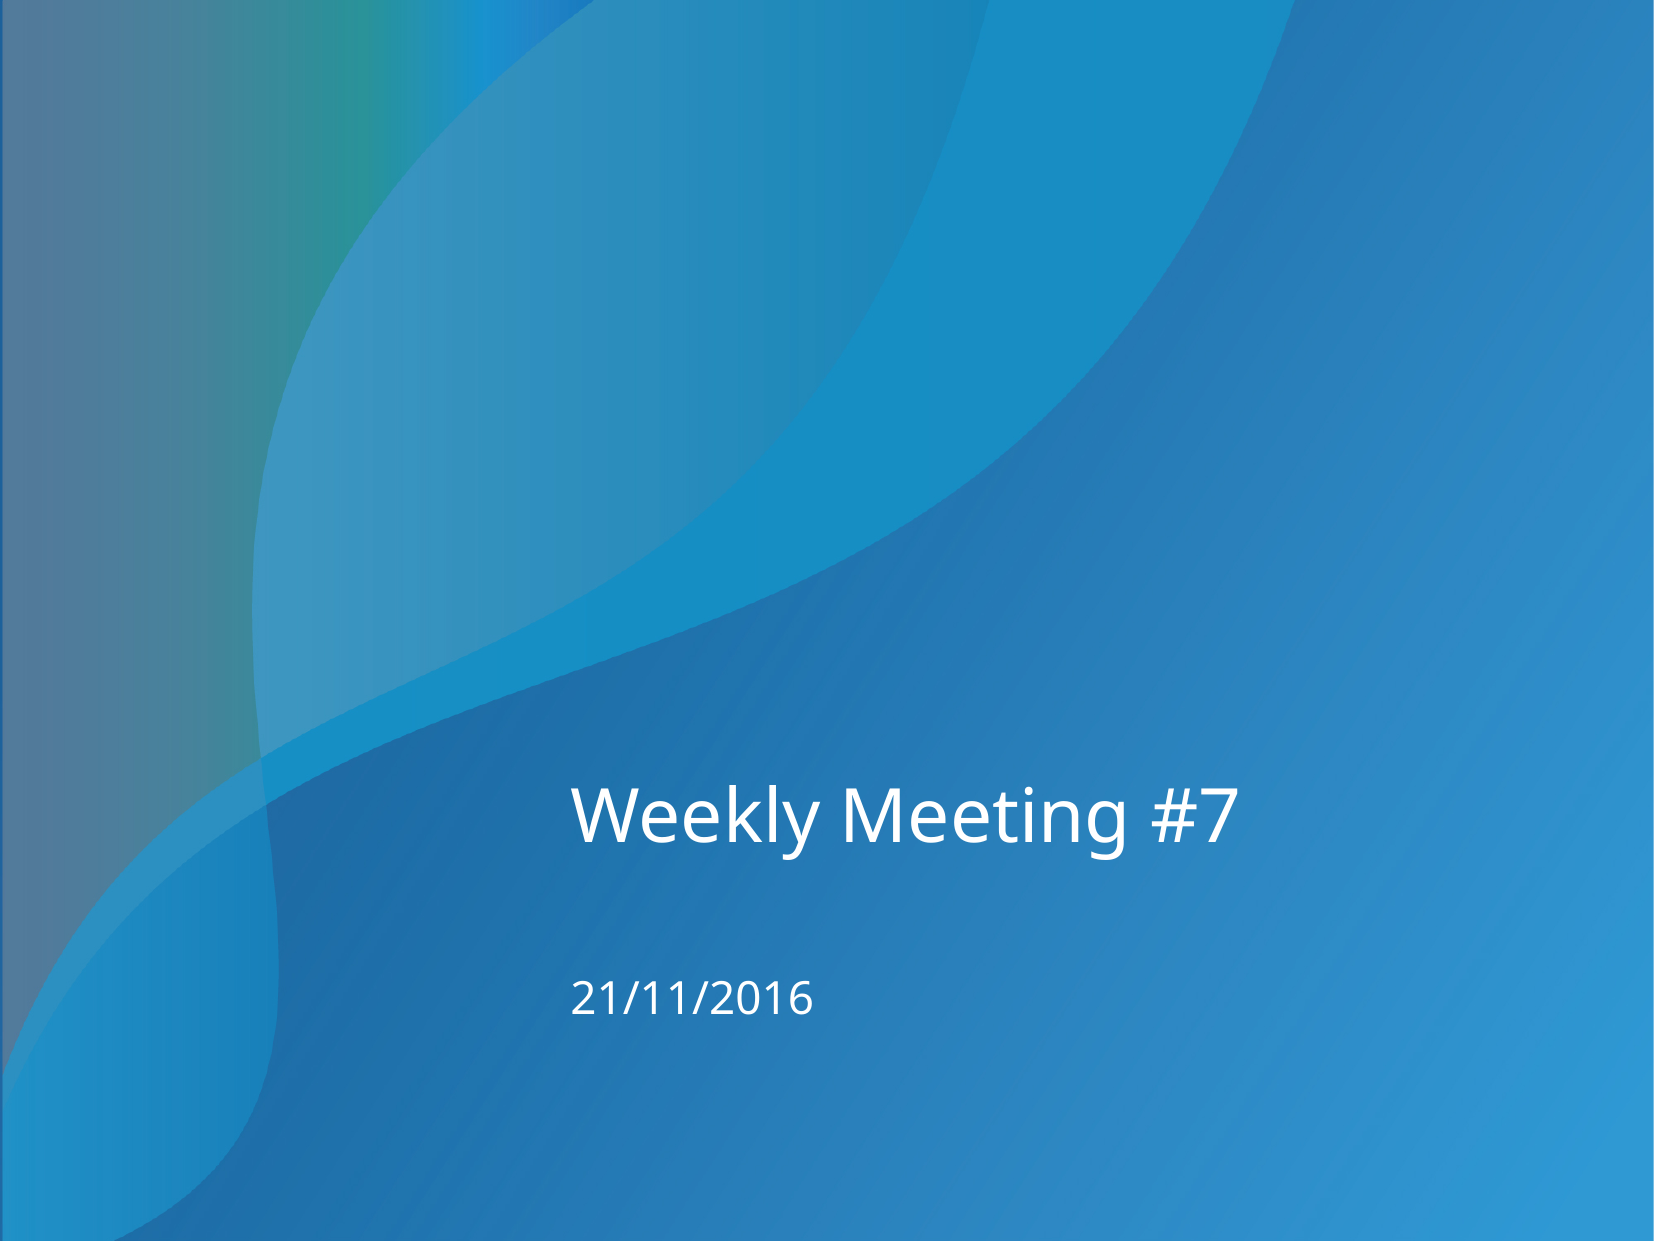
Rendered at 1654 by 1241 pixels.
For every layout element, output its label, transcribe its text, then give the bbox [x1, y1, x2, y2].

subtitle 21/11/2016 [570, 927, 1262, 1066]
picture [0, 0, 1654, 1241]
title Weekly Meeting #7 [570, 702, 1497, 925]
